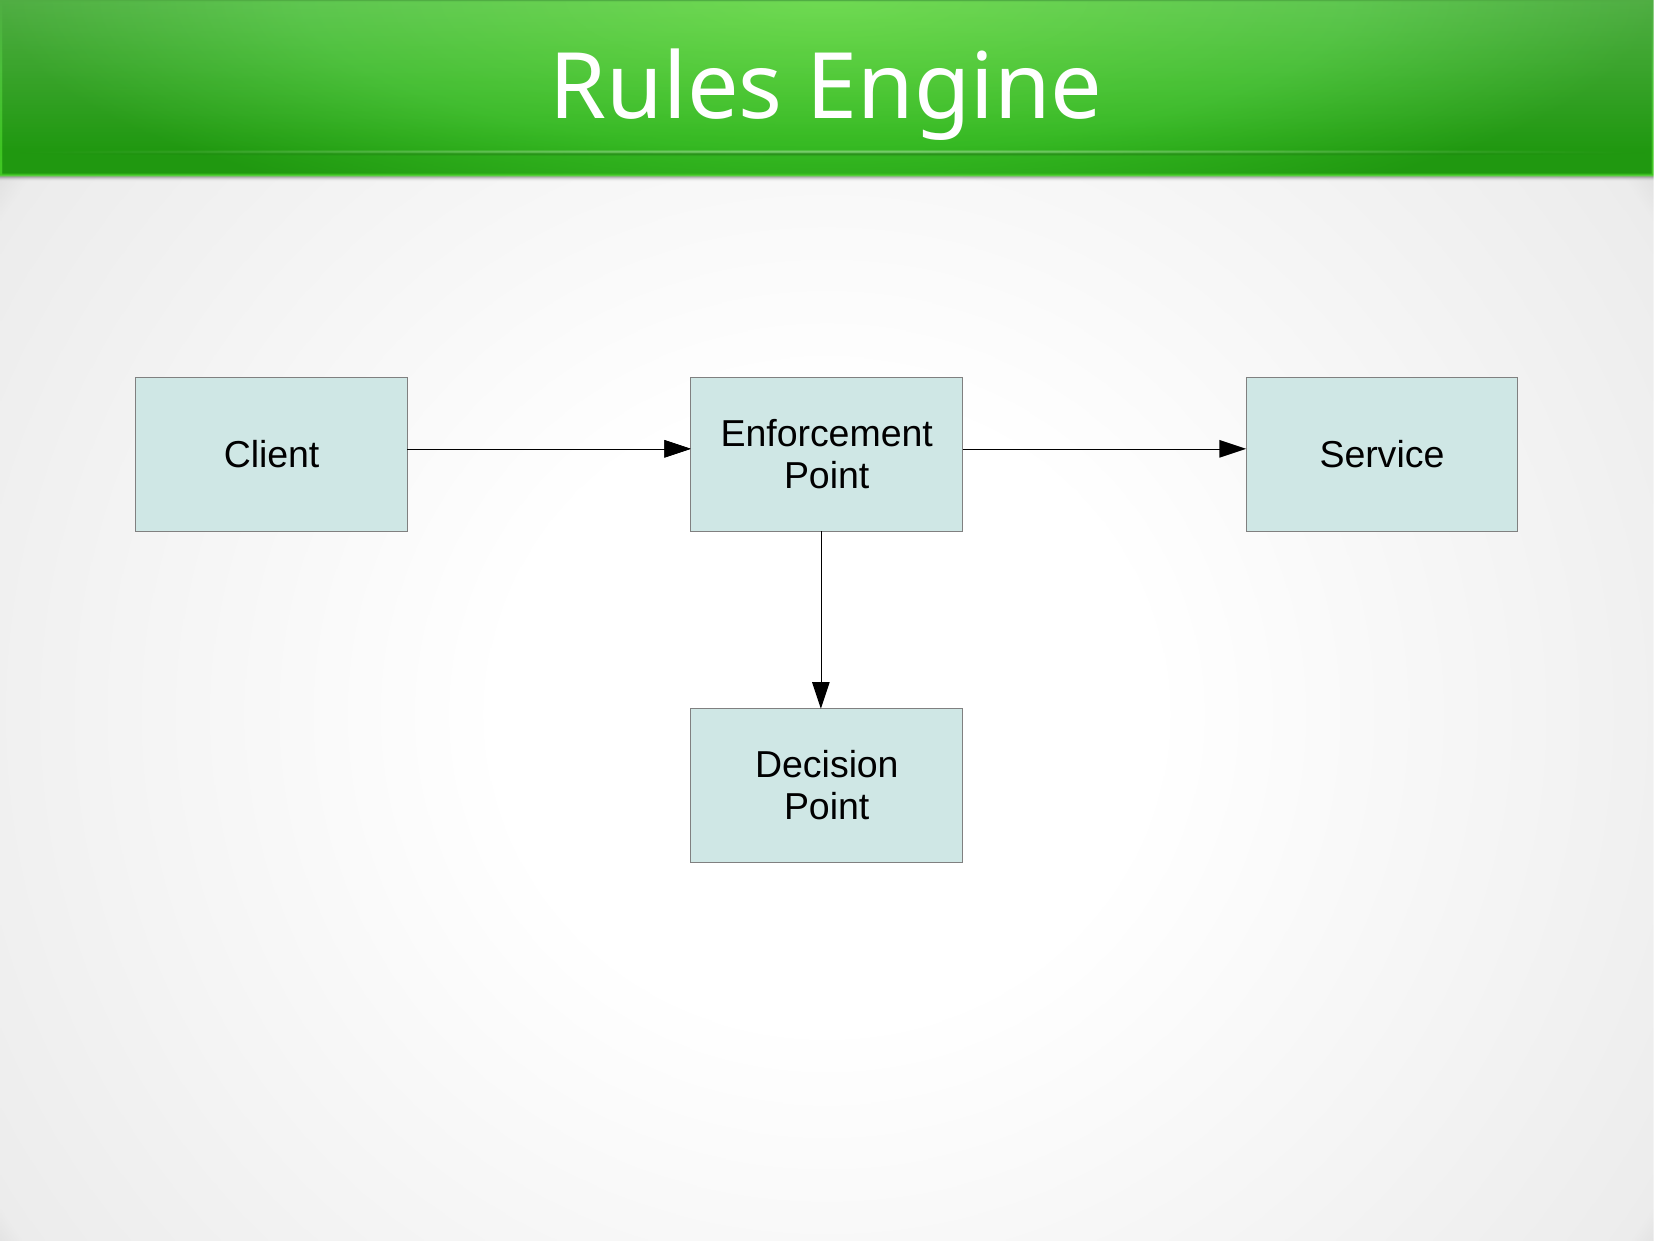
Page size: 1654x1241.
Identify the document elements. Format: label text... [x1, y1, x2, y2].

text_box Client [135, 377, 408, 532]
title Rules Engine [82, 11, 1571, 154]
picture [0, 0, 1654, 1241]
text_box Decision Point [690, 708, 963, 863]
text_box Service [1246, 377, 1518, 532]
text_box Enforcement Point [690, 377, 963, 532]
